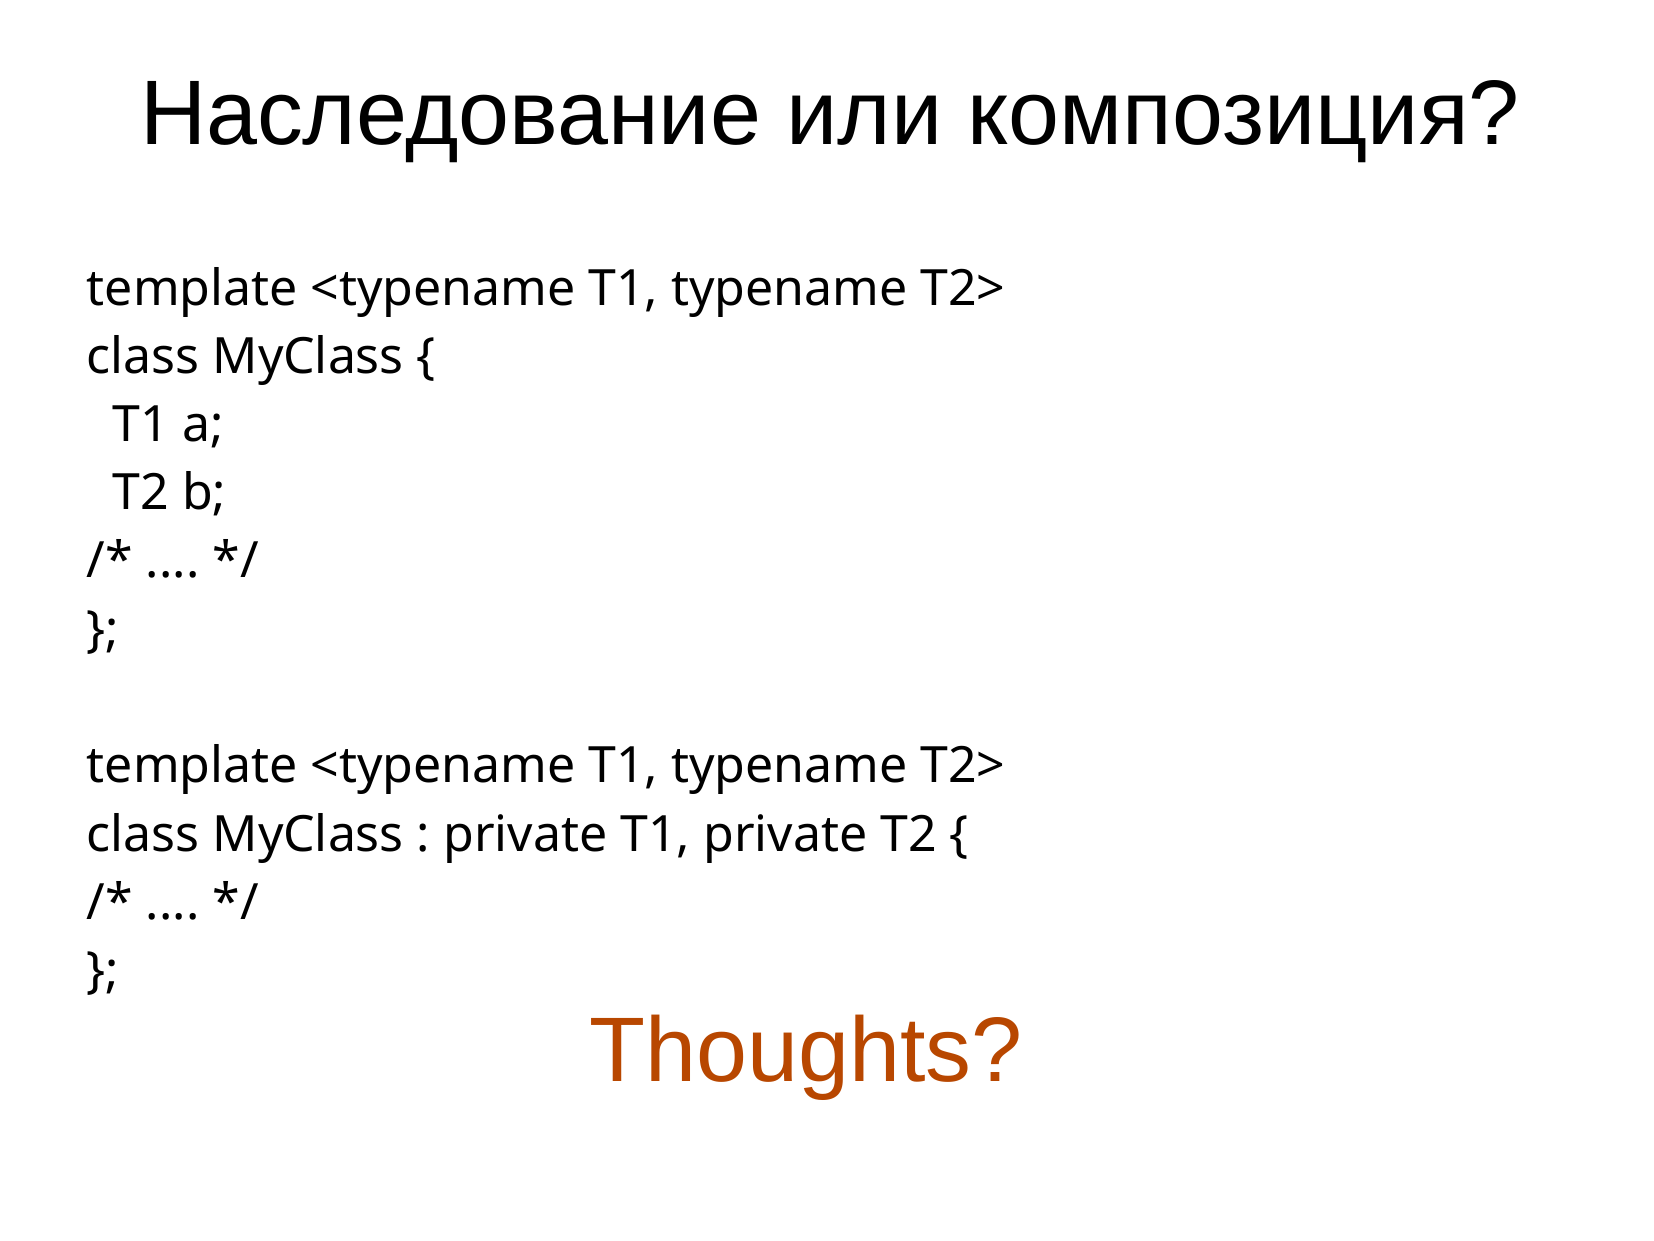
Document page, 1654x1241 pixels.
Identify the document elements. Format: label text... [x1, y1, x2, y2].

subtitle template <typename T1, typename T2> class MyClass { T1 a; T2 b; /* .... */ }; template <typename T1, typename T2> class MyClass : private T1, private T2 { /* .... */ }; [86, 225, 1576, 975]
title Наследование или композиция? [86, 37, 1576, 188]
title Thoughts? [37, 975, 1576, 1126]
